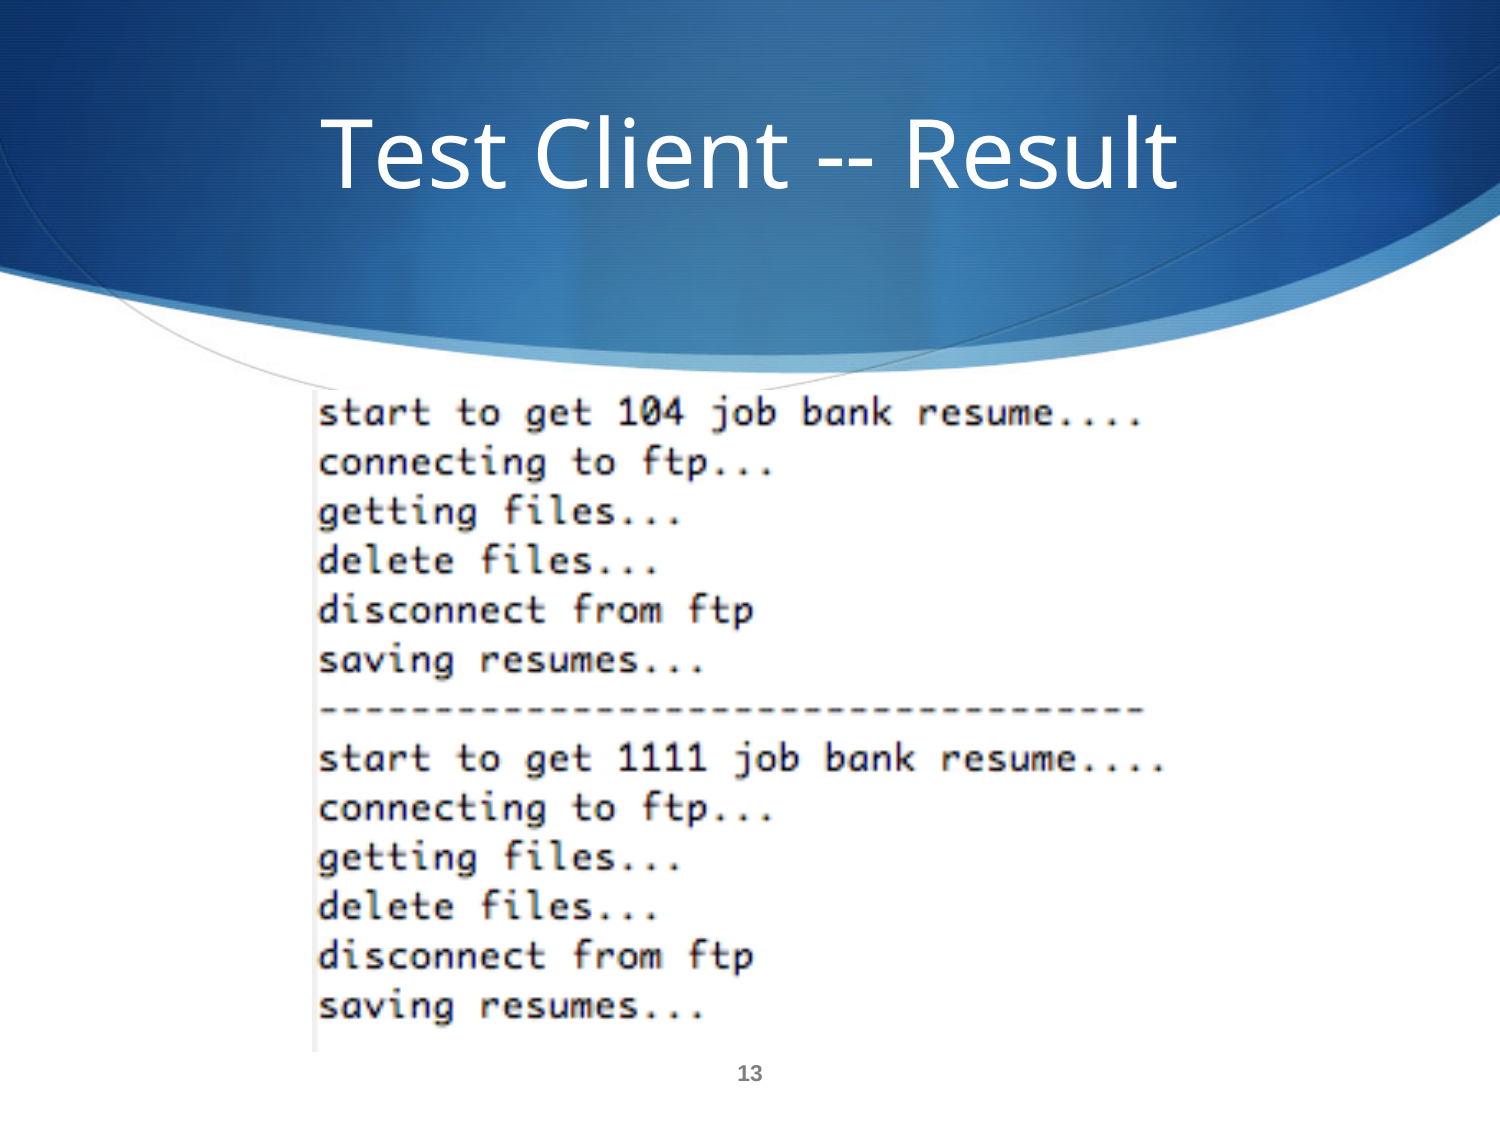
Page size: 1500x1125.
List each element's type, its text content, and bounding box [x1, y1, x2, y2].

picture [0, 0, 1500, 1125]
title Test Client -- Result [75, 56, 1426, 244]
text_box <number> [706, 1052, 794, 1103]
